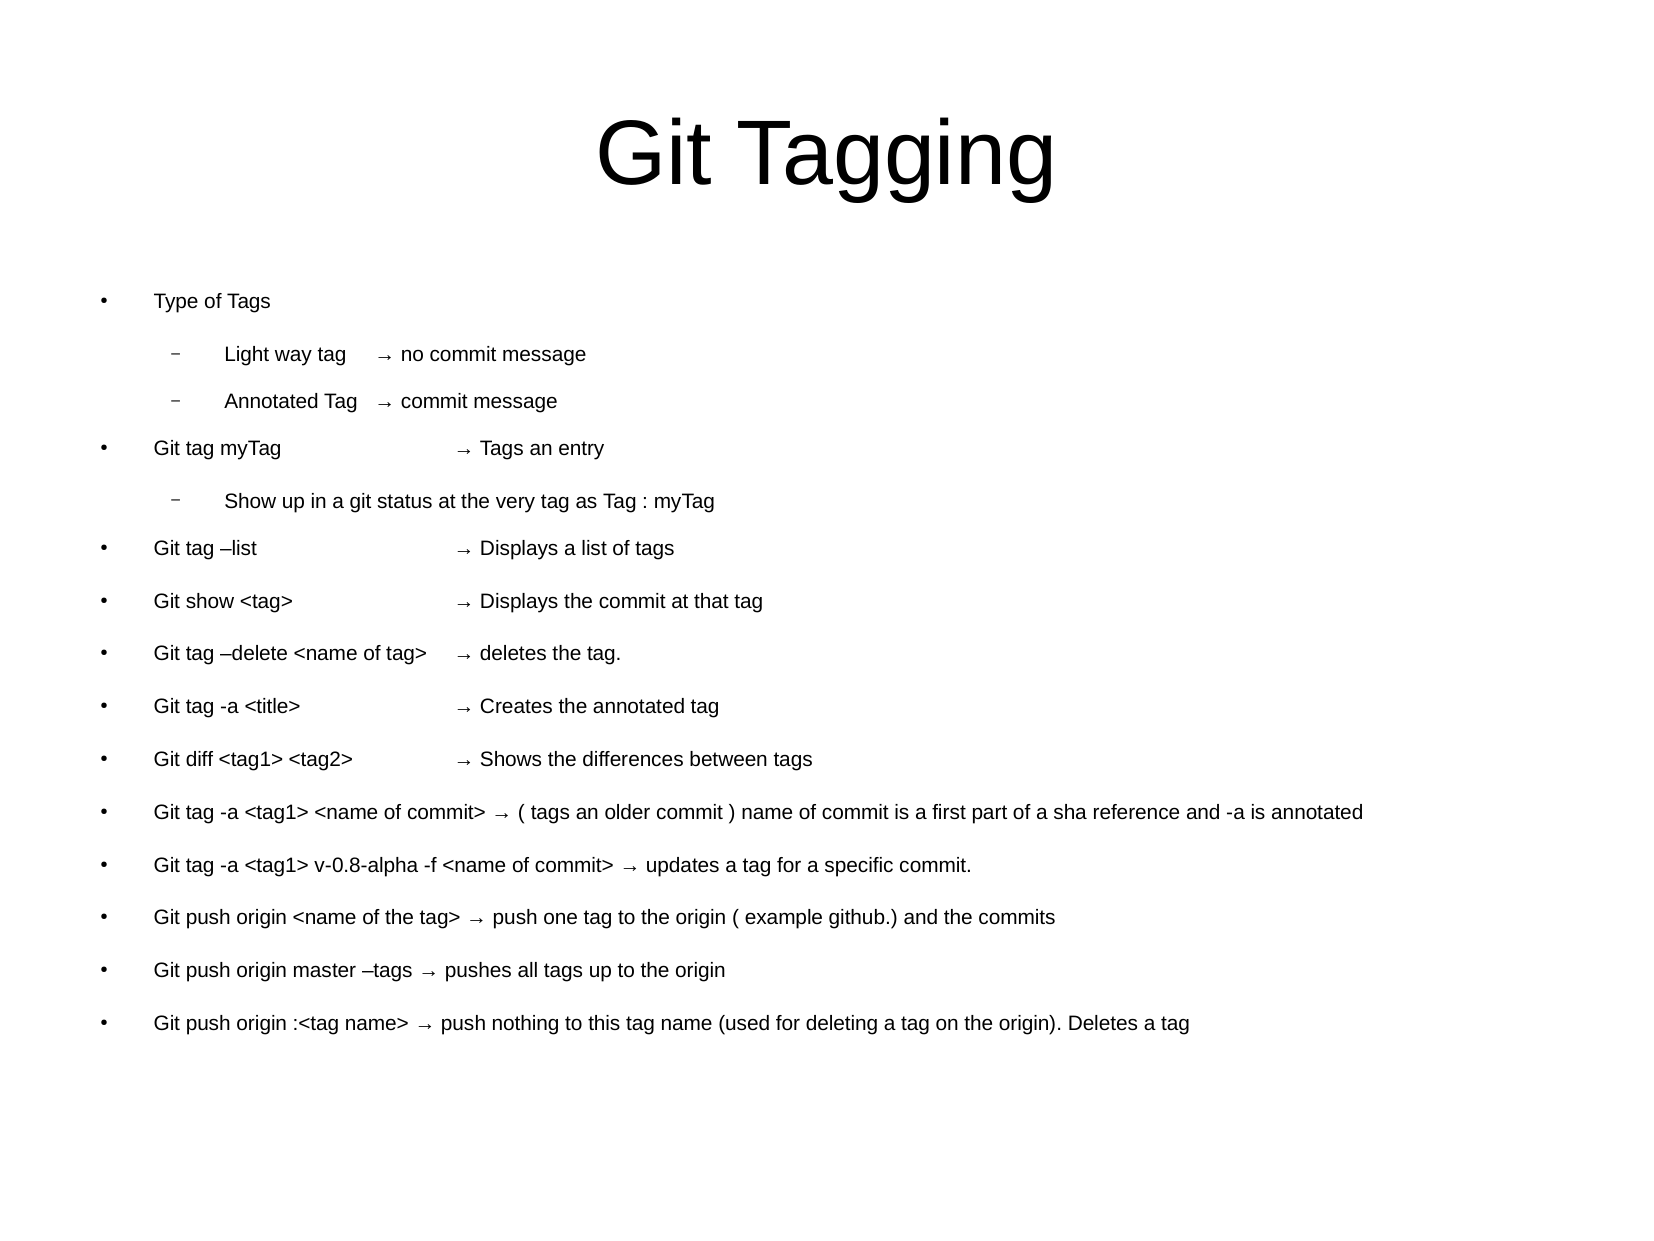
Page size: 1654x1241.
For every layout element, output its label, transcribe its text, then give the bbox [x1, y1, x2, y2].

title Git Tagging [82, 49, 1571, 257]
list Type of Tags Light way tag → no commit message Annotated Tag → commit message Git tag myTag → Tags an entry Show up in a git status at the very tag as Tag : myTag Git tag –list → Displays a list of tags Git show <tag> → Displays the commit at that tag Git tag –delete <name of tag> → deletes the tag. Git tag -a <title> → Creates the annotated tag Git diff <tag1> <tag2> → Shows the differences between tags Git tag -a <tag1> <name of commit> → ( tags an older commit ) name of commit is a first part of a sha reference and -a is annotated Git tag -a <tag1> v-0.8-alpha -f <name of commit> → updates a tag for a specific commit. Git push origin <name of the tag> → push one tag to the origin ( example github.) and the commits Git push origin master –tags → pushes all tags up to the origin Git push origin :<tag name> → push nothing to this tag name (used for deleting a tag on the origin). Deletes a tag [82, 290, 1571, 1216]
